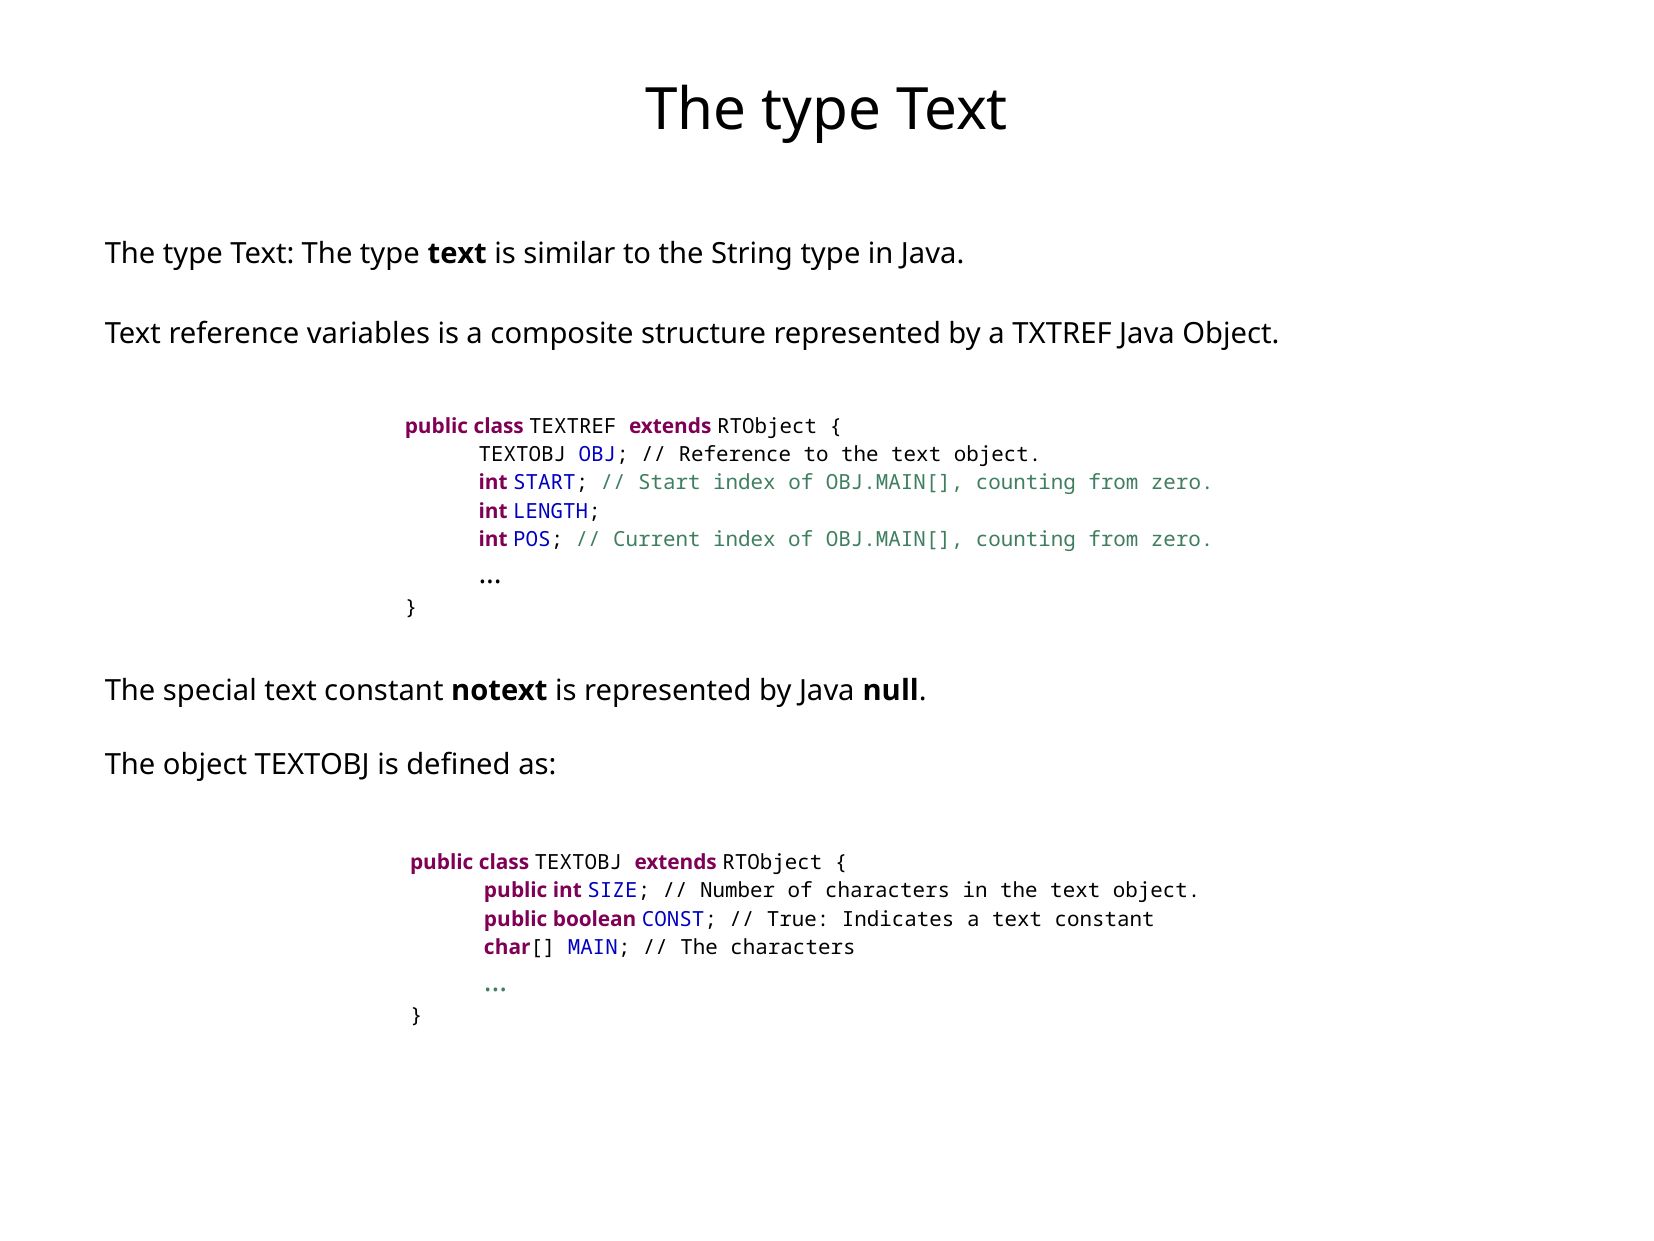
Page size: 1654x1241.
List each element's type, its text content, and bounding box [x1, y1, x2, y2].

text_box The type Text: The type text is similar to the String type in Java. Text reference variables is a composite structure represented by a TXTREF Java Object. The special text constant notext is represented by Java null. The object TEXTOBJ is defined as: [90, 225, 1591, 1074]
text_box public class TEXTREF extends RTObject { TEXTOBJ OBJ; // Reference to the text object. int START; // Start index of OBJ.MAIN[], counting from zero. int LENGTH; int POS; // Current index of OBJ.MAIN[], counting from zero. ... } [390, 403, 1228, 616]
text_box public class TEXTOBJ extends RTObject { public int SIZE; // Number of characters in the text object. public boolean CONST; // True: Indicates a text constant char[] MAIN; // The characters ... } [395, 840, 1214, 1030]
title The type Text [82, 49, 1571, 166]
